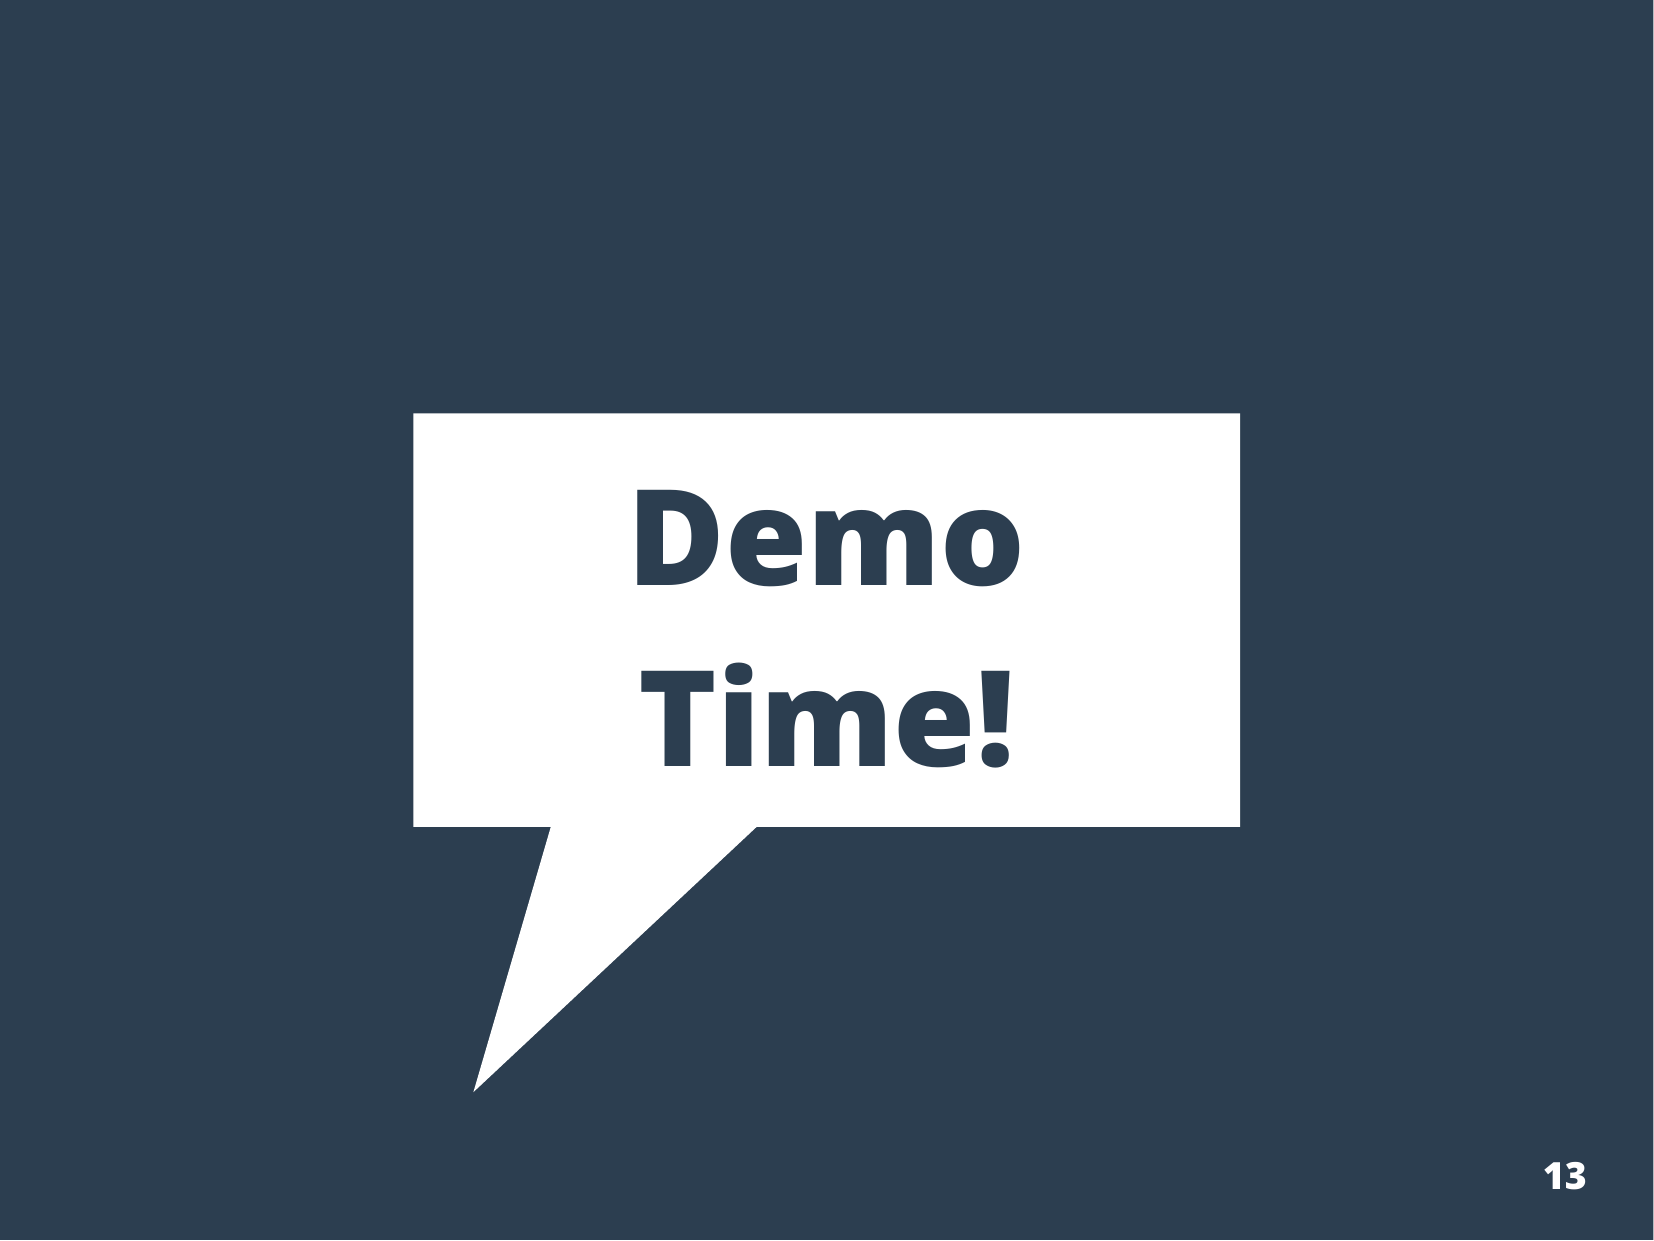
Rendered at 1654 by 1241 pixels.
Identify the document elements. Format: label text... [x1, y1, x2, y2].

title Demo Time! [442, 442, 1211, 798]
